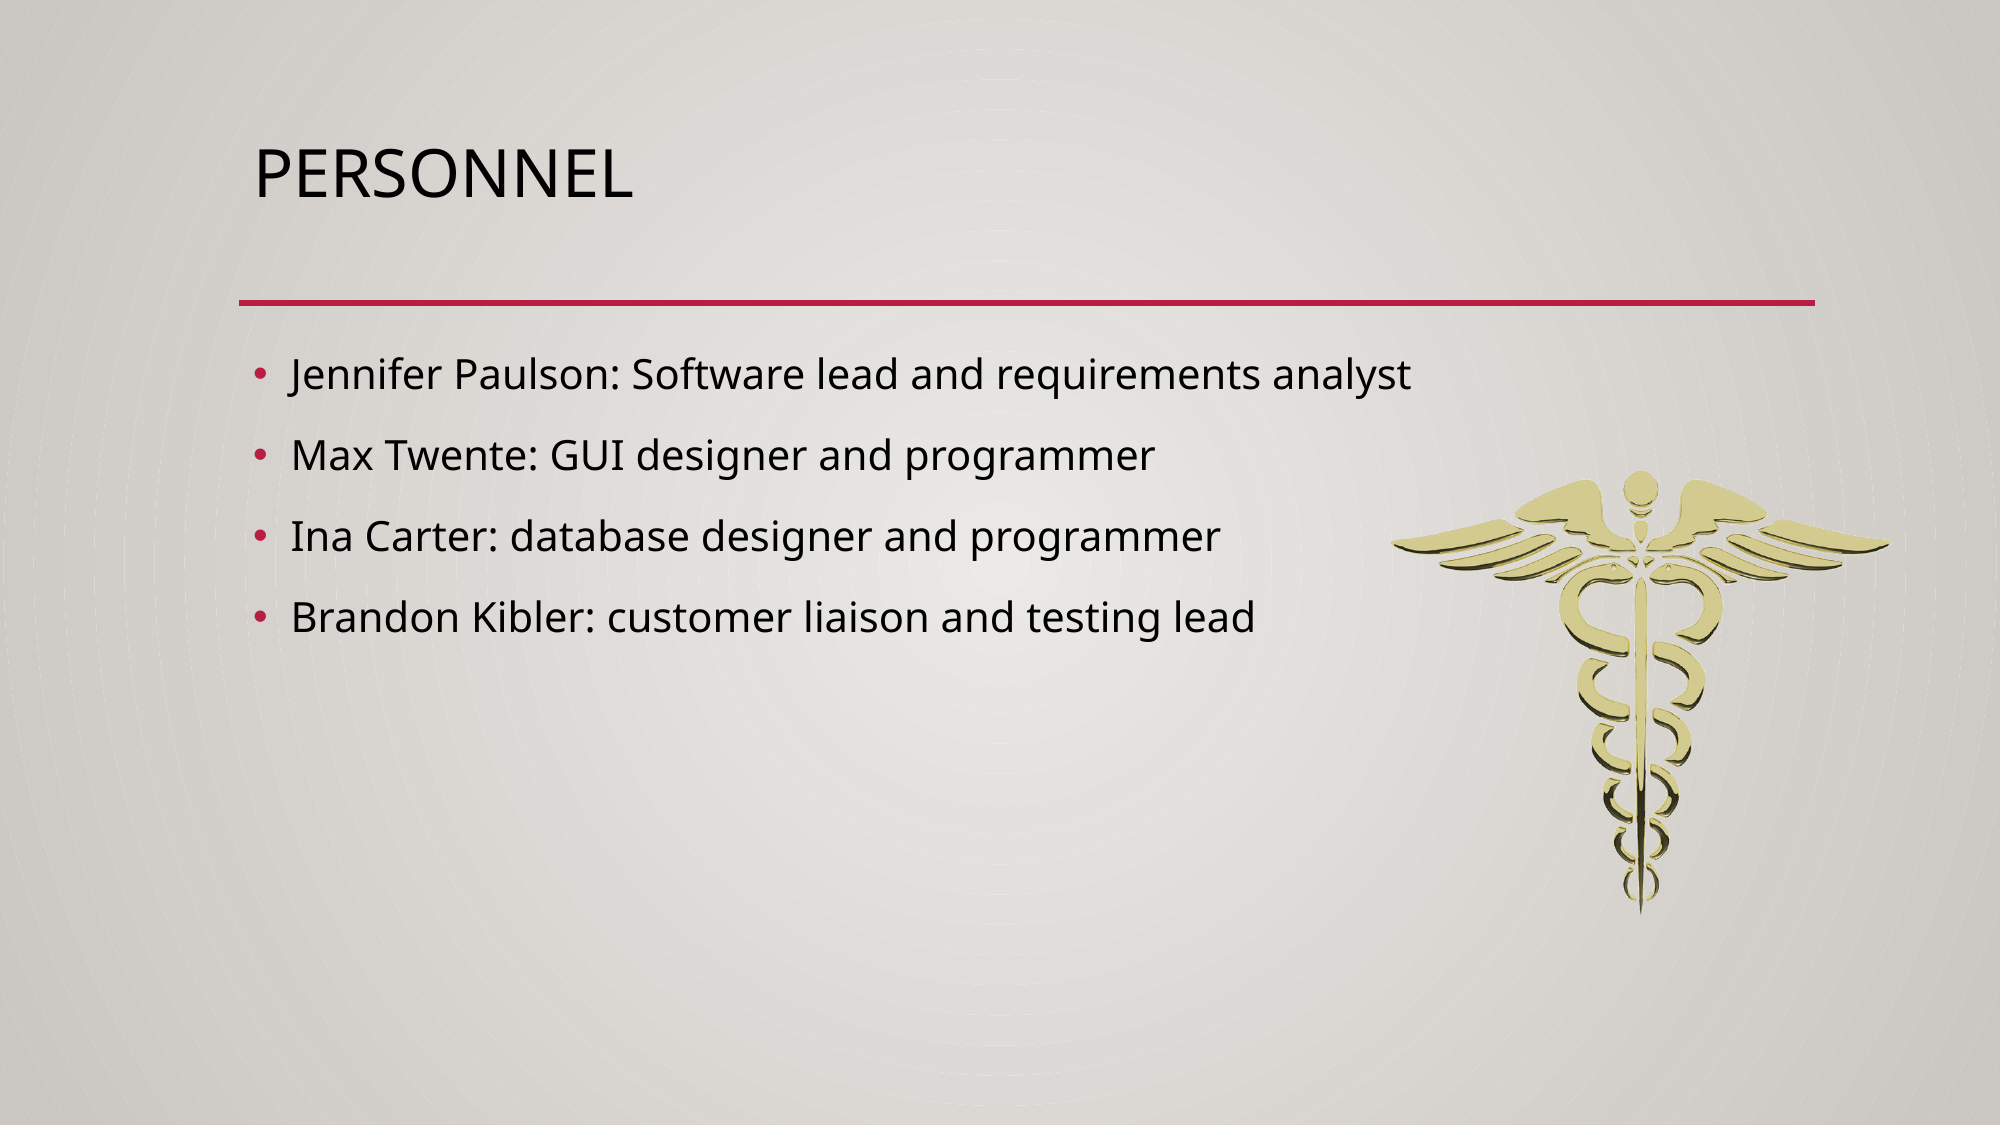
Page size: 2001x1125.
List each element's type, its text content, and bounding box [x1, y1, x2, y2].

title Personnel [238, 131, 1814, 305]
picture [1384, 417, 1897, 930]
list Jennifer Paulson: Software lead and requirements analyst Max Twente: GUI designer and programmer Ina Carter: database designer and programmer Brandon Kibler: customer liaison and testing lead [238, 330, 1814, 897]
